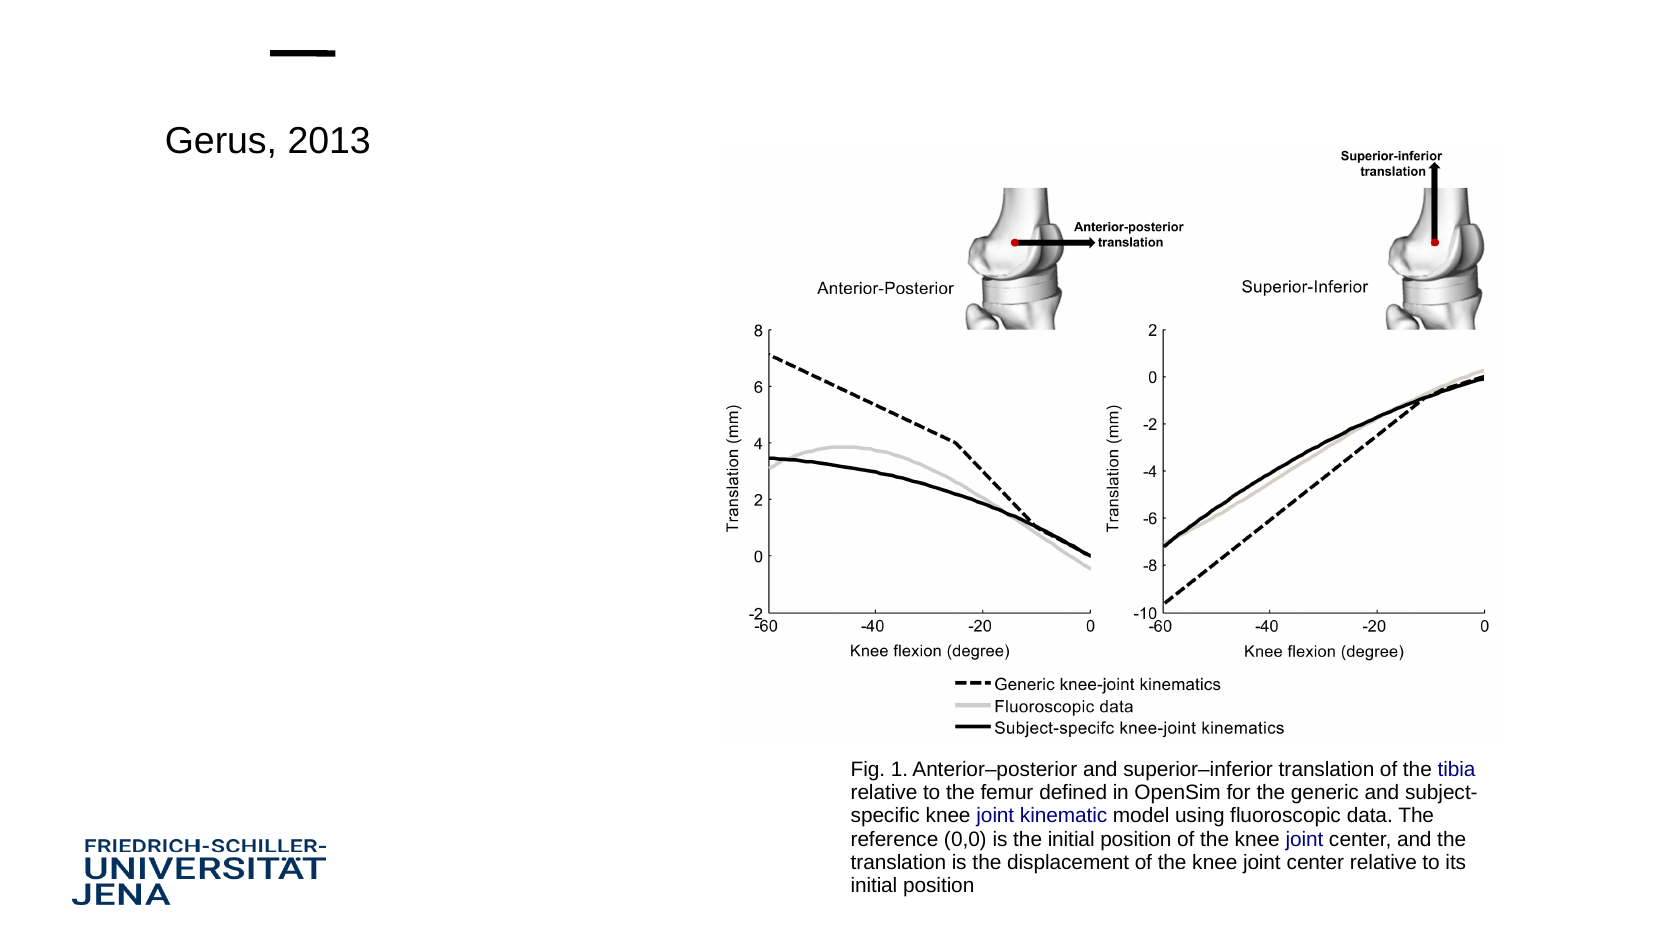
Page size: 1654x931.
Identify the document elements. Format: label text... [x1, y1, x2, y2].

text_box Gerus, 2013 [150, 112, 488, 170]
picture [724, 149, 1501, 739]
picture [72, 839, 326, 905]
text_box Fig. 1. Anterior–posterior and superior–inferior translation of the tibia relative to the femur defined in OpenSim for the generic and subject-specific knee joint kinematic model using fluoroscopic data. The reference (0,0) is the initial position of the knee joint center, and the translation is the displacement of the knee joint center relative to its initial position [835, 750, 1501, 905]
